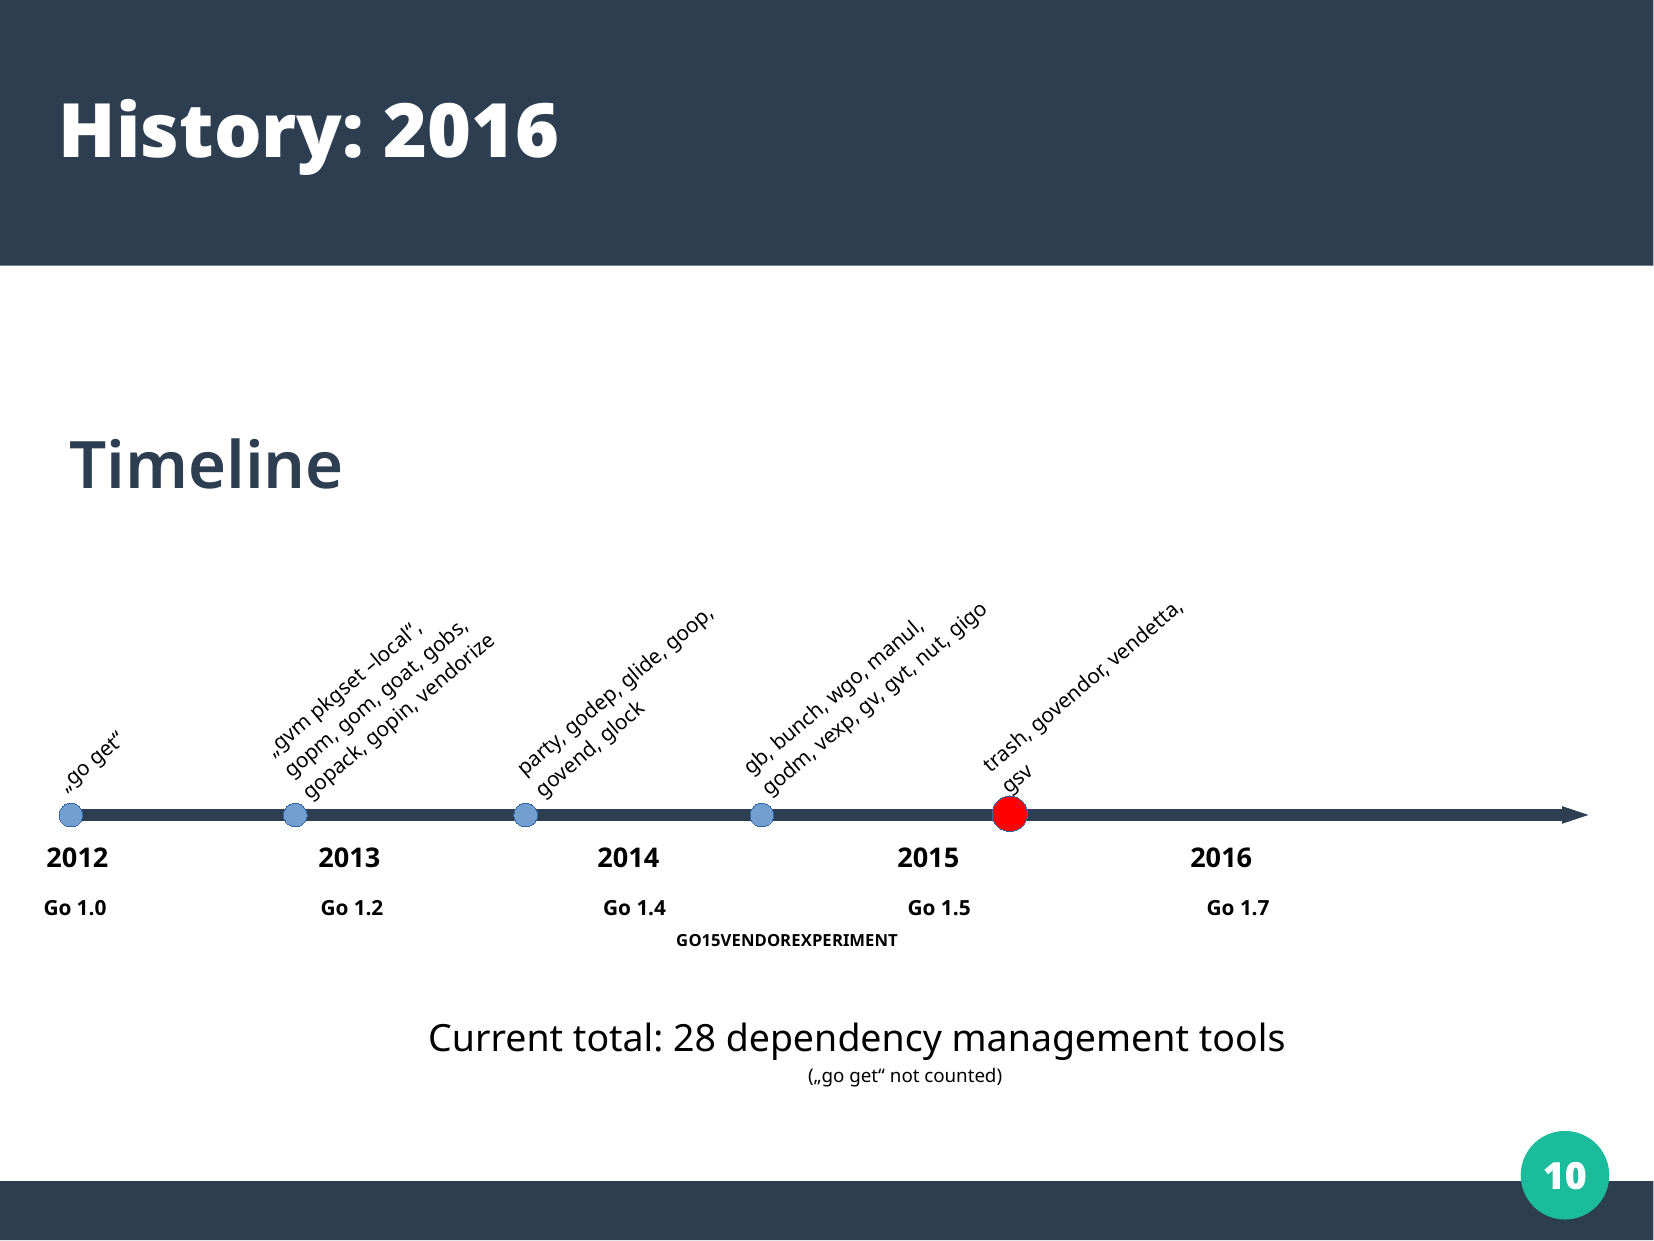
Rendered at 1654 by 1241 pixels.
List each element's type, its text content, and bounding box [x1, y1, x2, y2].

text_box [513, 803, 538, 827]
text_box „go get“ [35, 714, 139, 811]
text_box [59, 803, 83, 827]
text_box Current total: 28 dependency management tools („go get“ not counted) [413, 1003, 1312, 1090]
title History: 2016 [59, 49, 1595, 207]
text_box Go 1.0 Go 1.2 Go 1.4 Go 1.5 Go 1.7 [17, 885, 1595, 935]
text_box trash, govendor, vendetta, gsv [960, 594, 1199, 812]
list Timeline [0, 301, 615, 508]
text_box GO15VENDOREXPERIMENT [661, 921, 889, 958]
text_box party, godep, glide, goop, govend, glock [494, 599, 732, 815]
text_box [992, 799, 1028, 831]
text_box gb, bunch, wgo, manul, godm, vexp, gv, gvt, nut, gigo [720, 580, 979, 814]
text_box [750, 805, 774, 827]
text_box „gvm pkgset –local“, gopm, gom, goat, gobs, gopack, gopin, vendorize [242, 584, 491, 816]
text_box 2012 2013 2014 2015 2016 [17, 831, 1595, 880]
text_box [283, 803, 308, 827]
